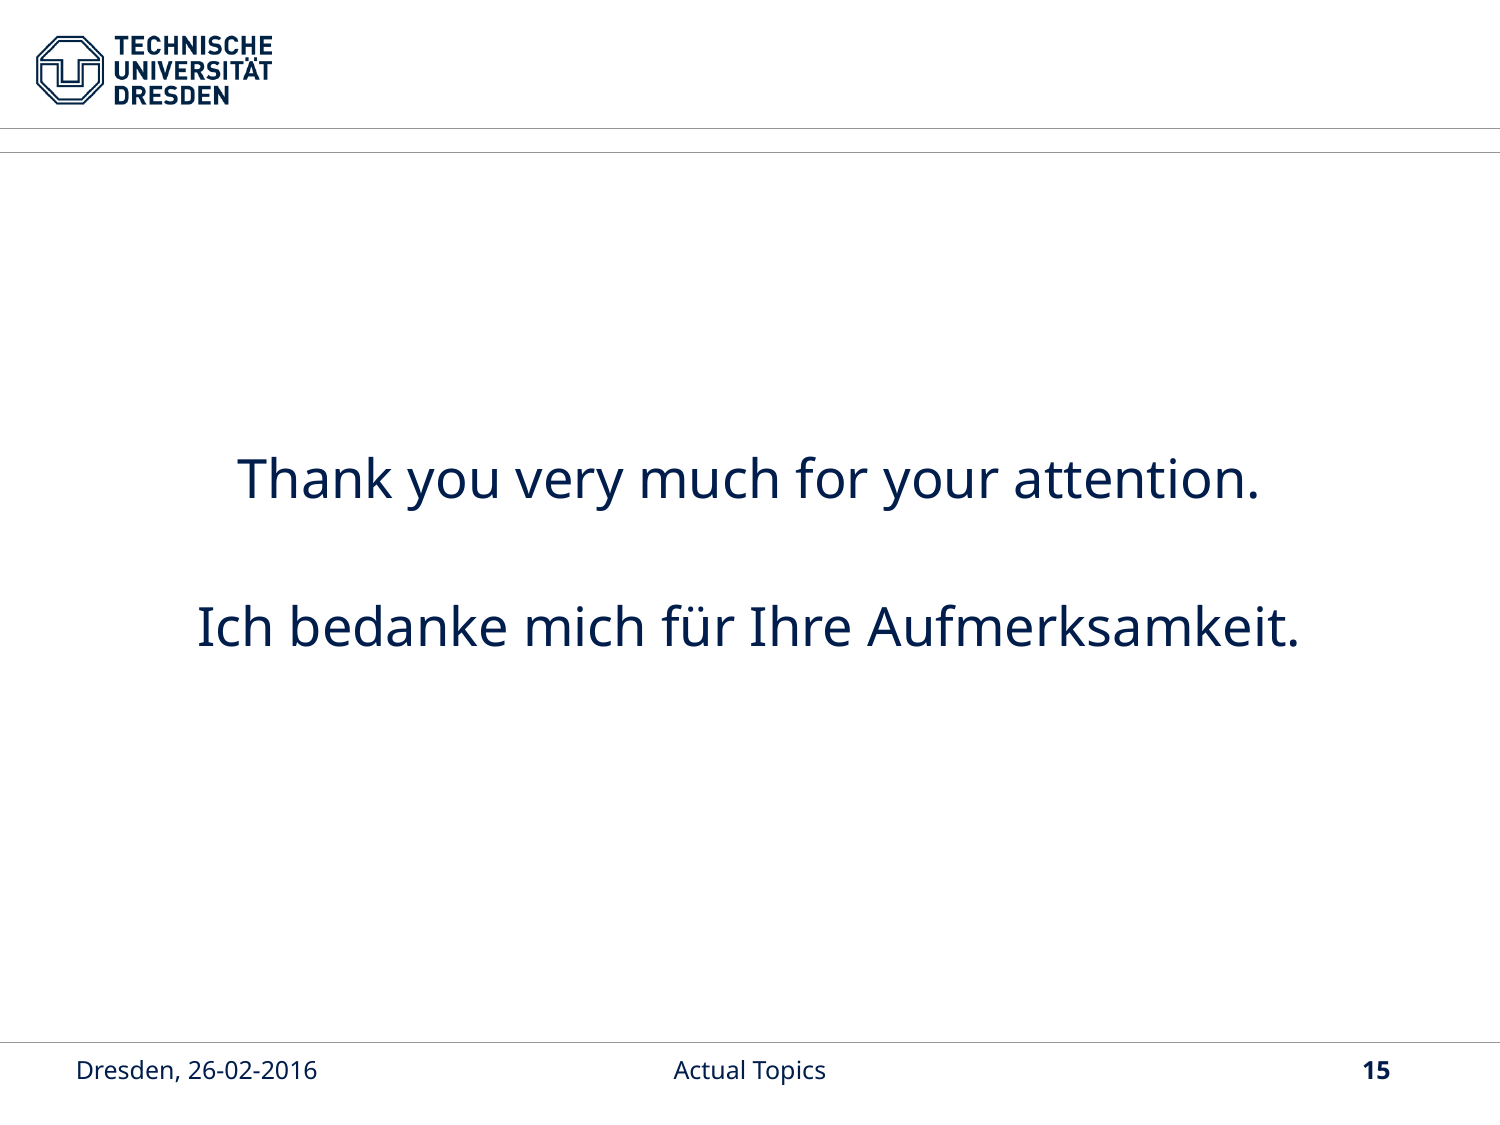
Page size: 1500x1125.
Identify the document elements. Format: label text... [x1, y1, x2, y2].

text_box Thank you very much for your attention. Ich bedanke mich für Ihre Aufmerksamkeit. [129, 433, 1371, 692]
picture [35, 35, 272, 105]
